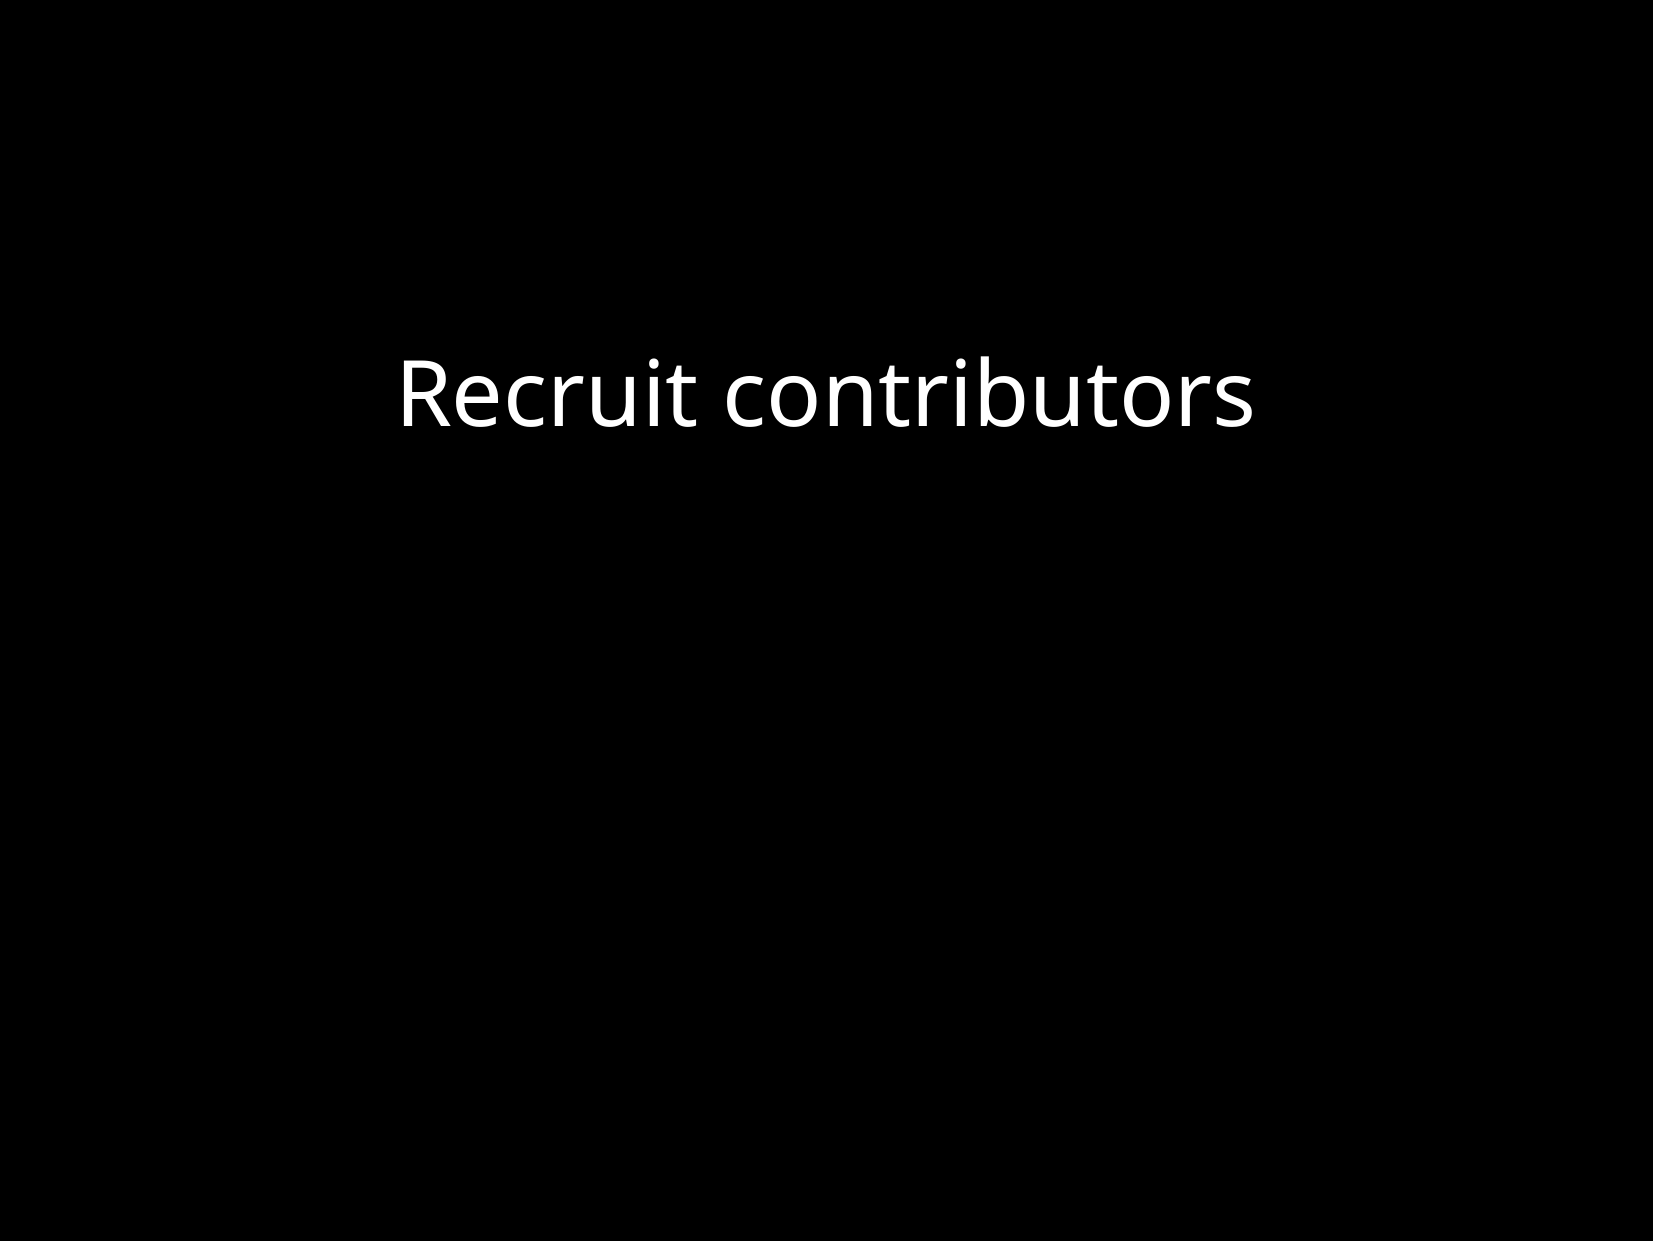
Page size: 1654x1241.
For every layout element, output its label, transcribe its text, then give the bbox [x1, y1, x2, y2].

title Recruit contributors [82, 287, 1571, 496]
